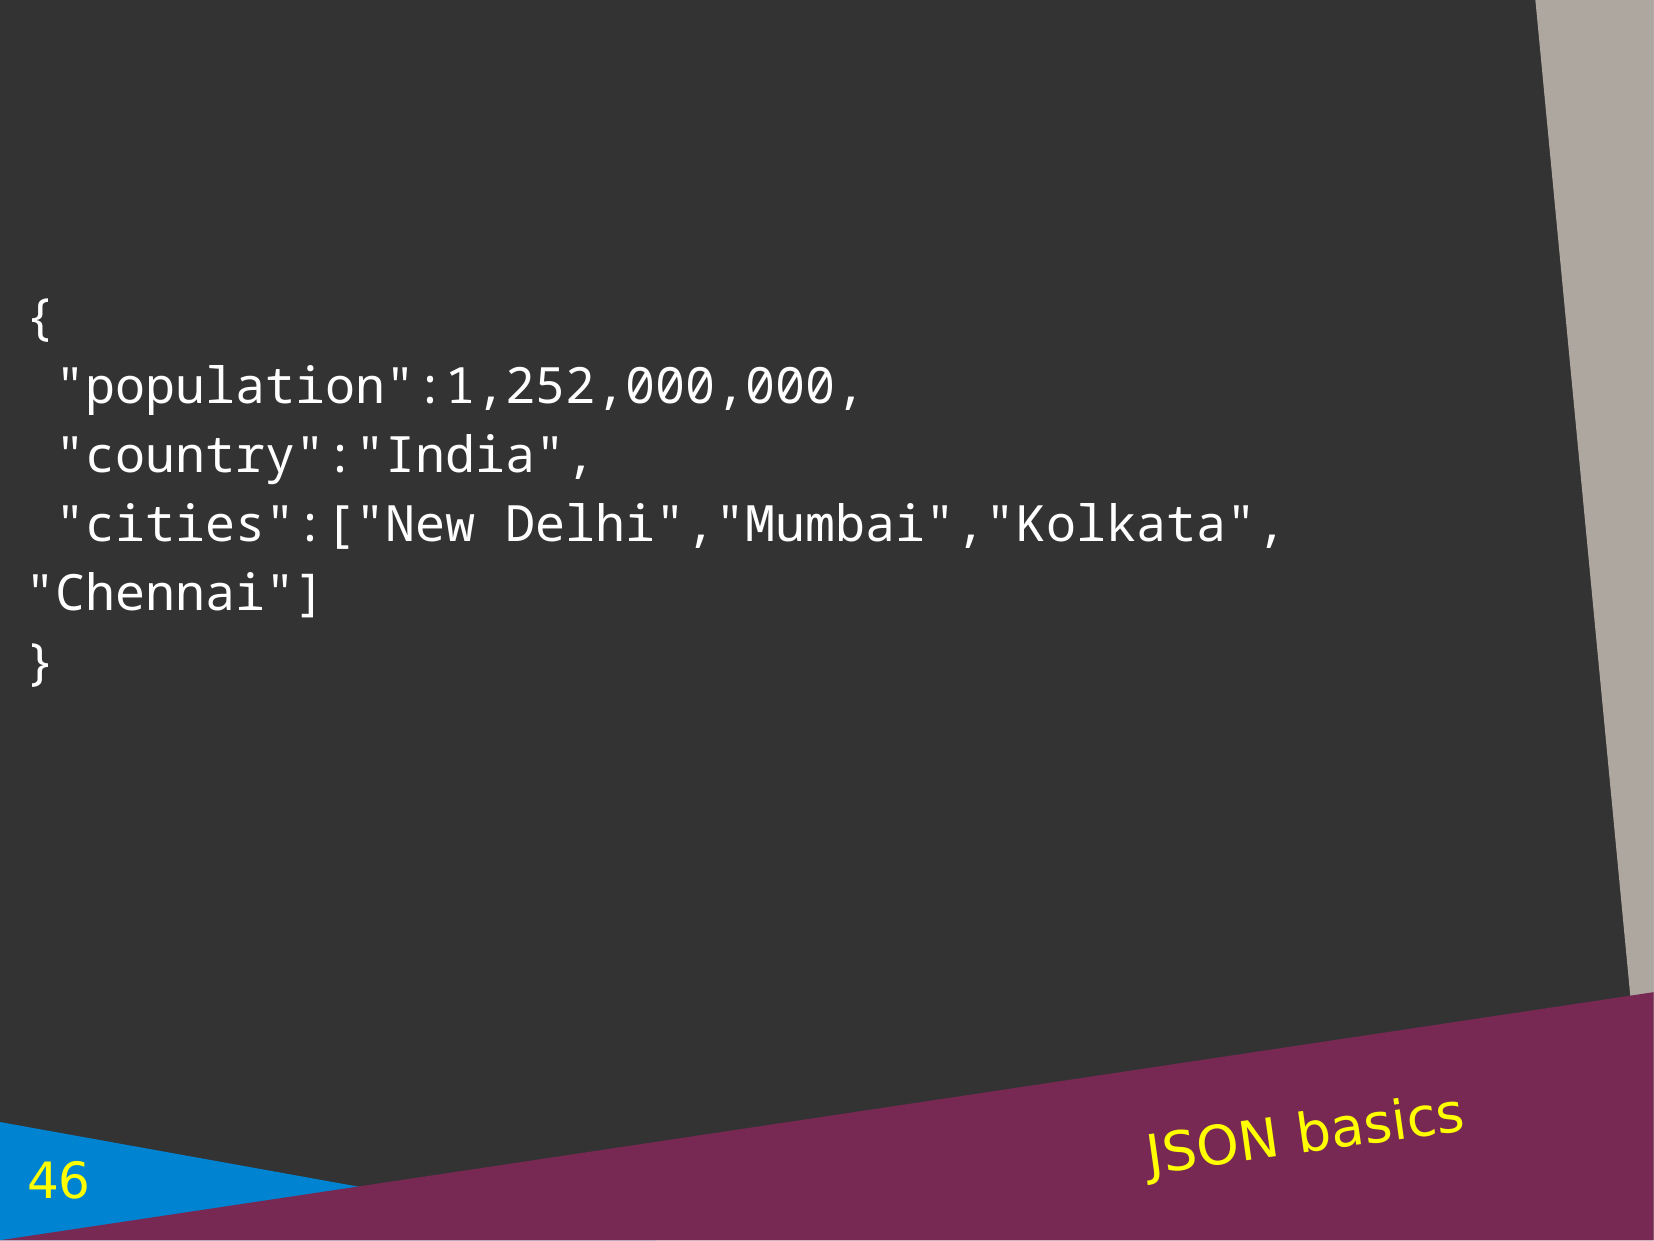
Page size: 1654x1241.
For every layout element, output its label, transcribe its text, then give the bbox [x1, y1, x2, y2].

title JSON basics [956, 995, 1654, 1241]
text_box { "population":1,252,000,000, "country":"India", "cities":["New Delhi","Mumbai","Kolkata", "Chennai"] } [10, 260, 1500, 670]
